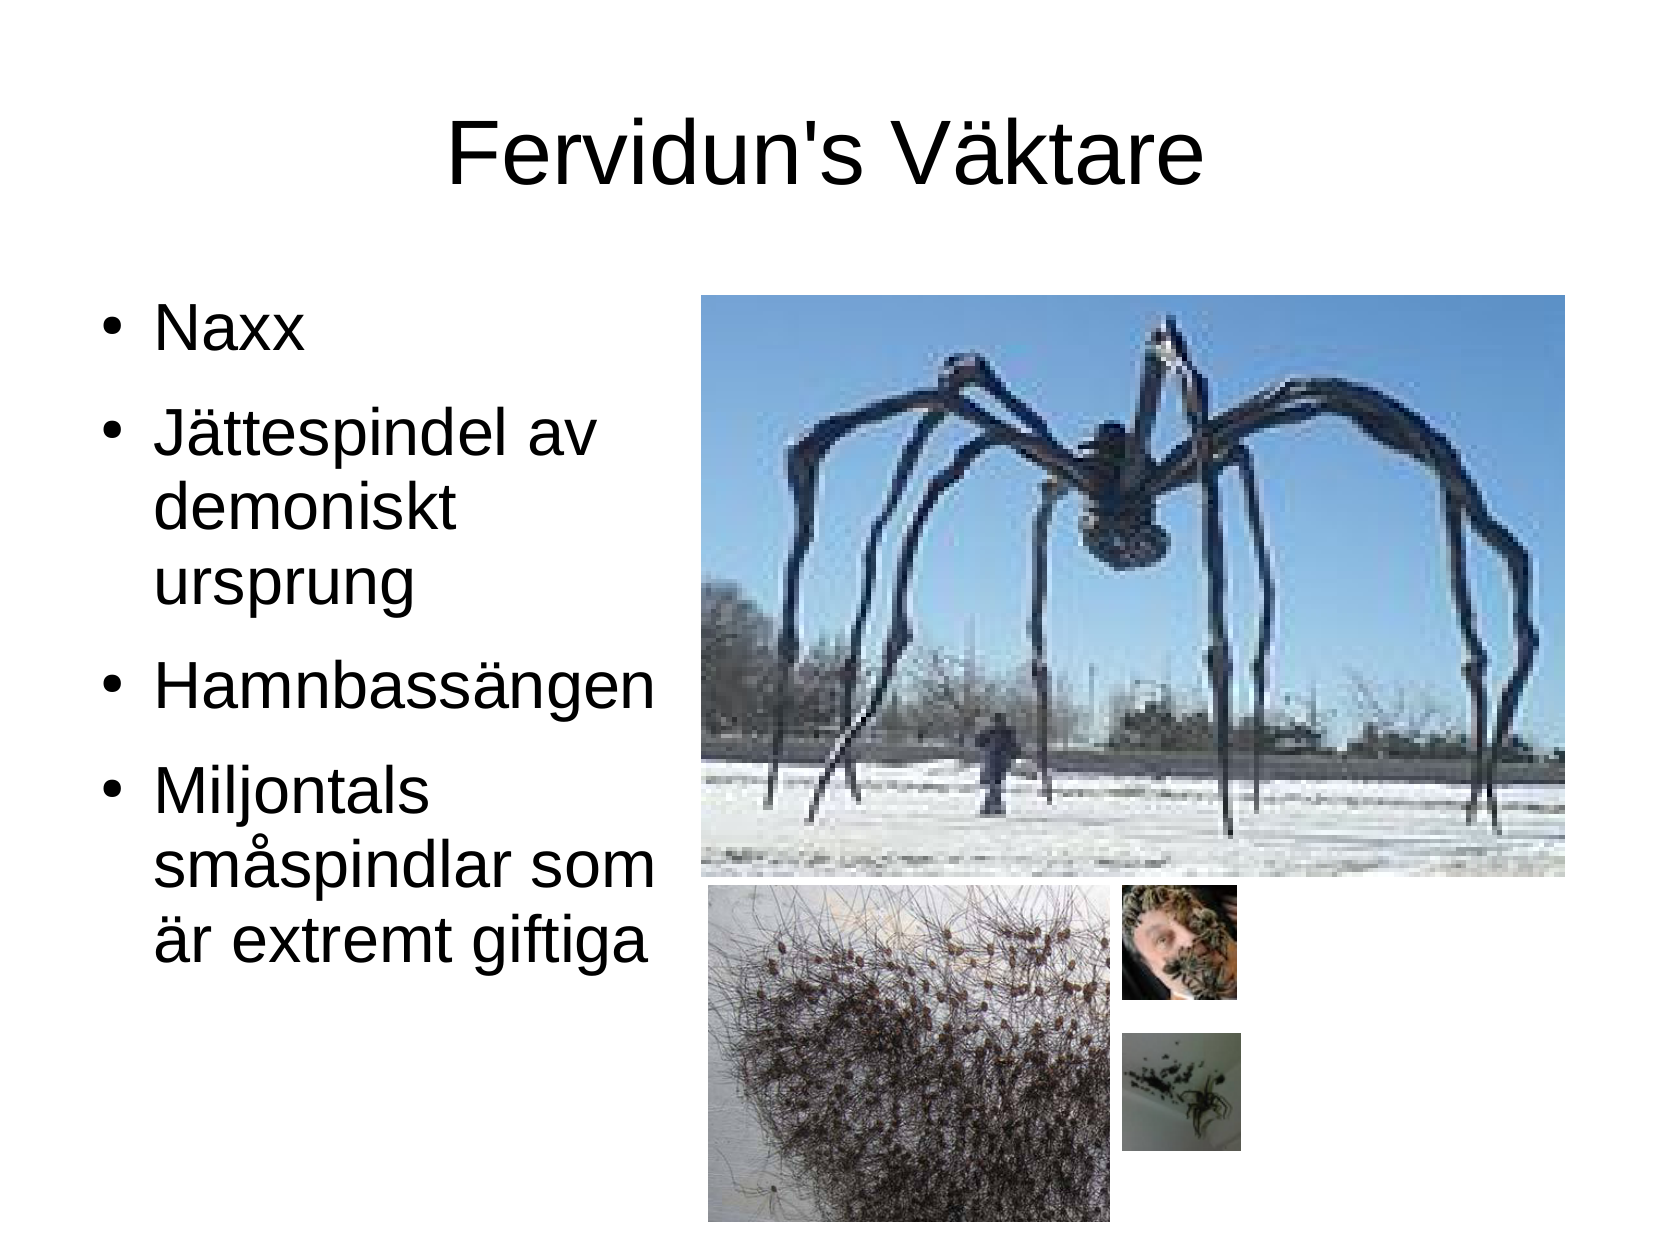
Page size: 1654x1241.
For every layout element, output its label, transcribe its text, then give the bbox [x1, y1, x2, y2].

picture [1122, 1033, 1241, 1151]
title Fervidun's Väktare [82, 49, 1571, 257]
picture [708, 885, 1110, 1222]
list Naxx Jättespindel av demoniskt ursprung Hamnbassängen Miljontals småspindlar som är extremt giftiga [82, 290, 680, 1109]
picture [701, 295, 1565, 877]
picture [1122, 885, 1237, 1000]
